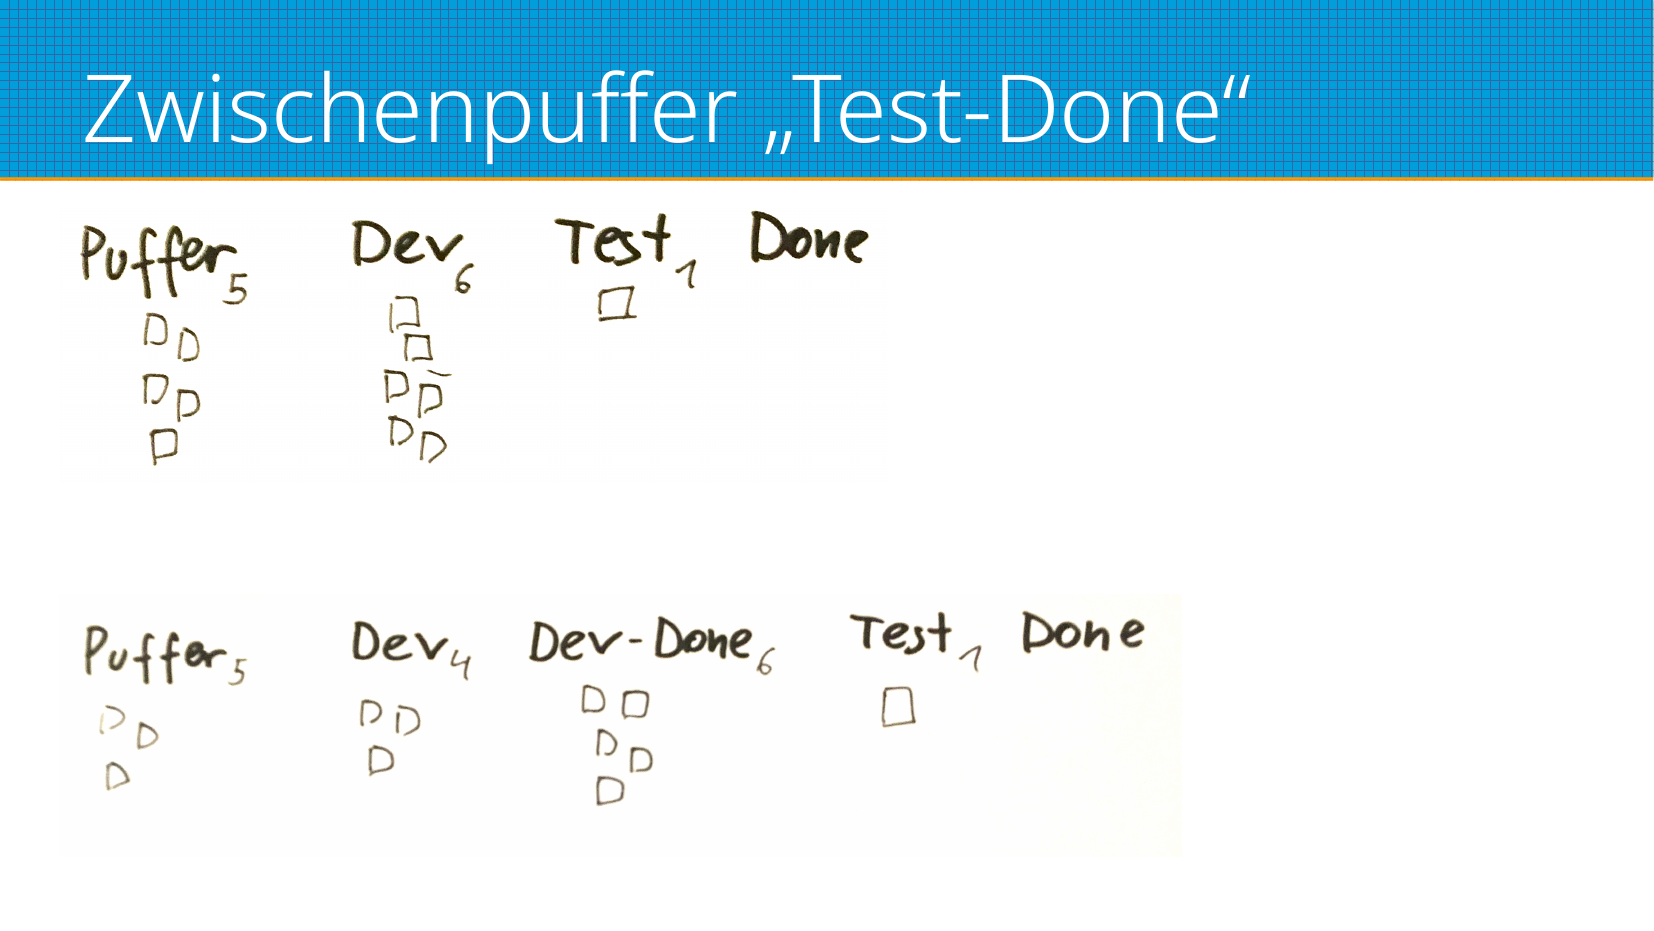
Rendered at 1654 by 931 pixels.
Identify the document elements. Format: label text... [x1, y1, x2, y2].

title Zwischenpuffer „Test-Done“ [82, 14, 1571, 171]
picture [59, 594, 1182, 857]
picture [59, 206, 887, 483]
